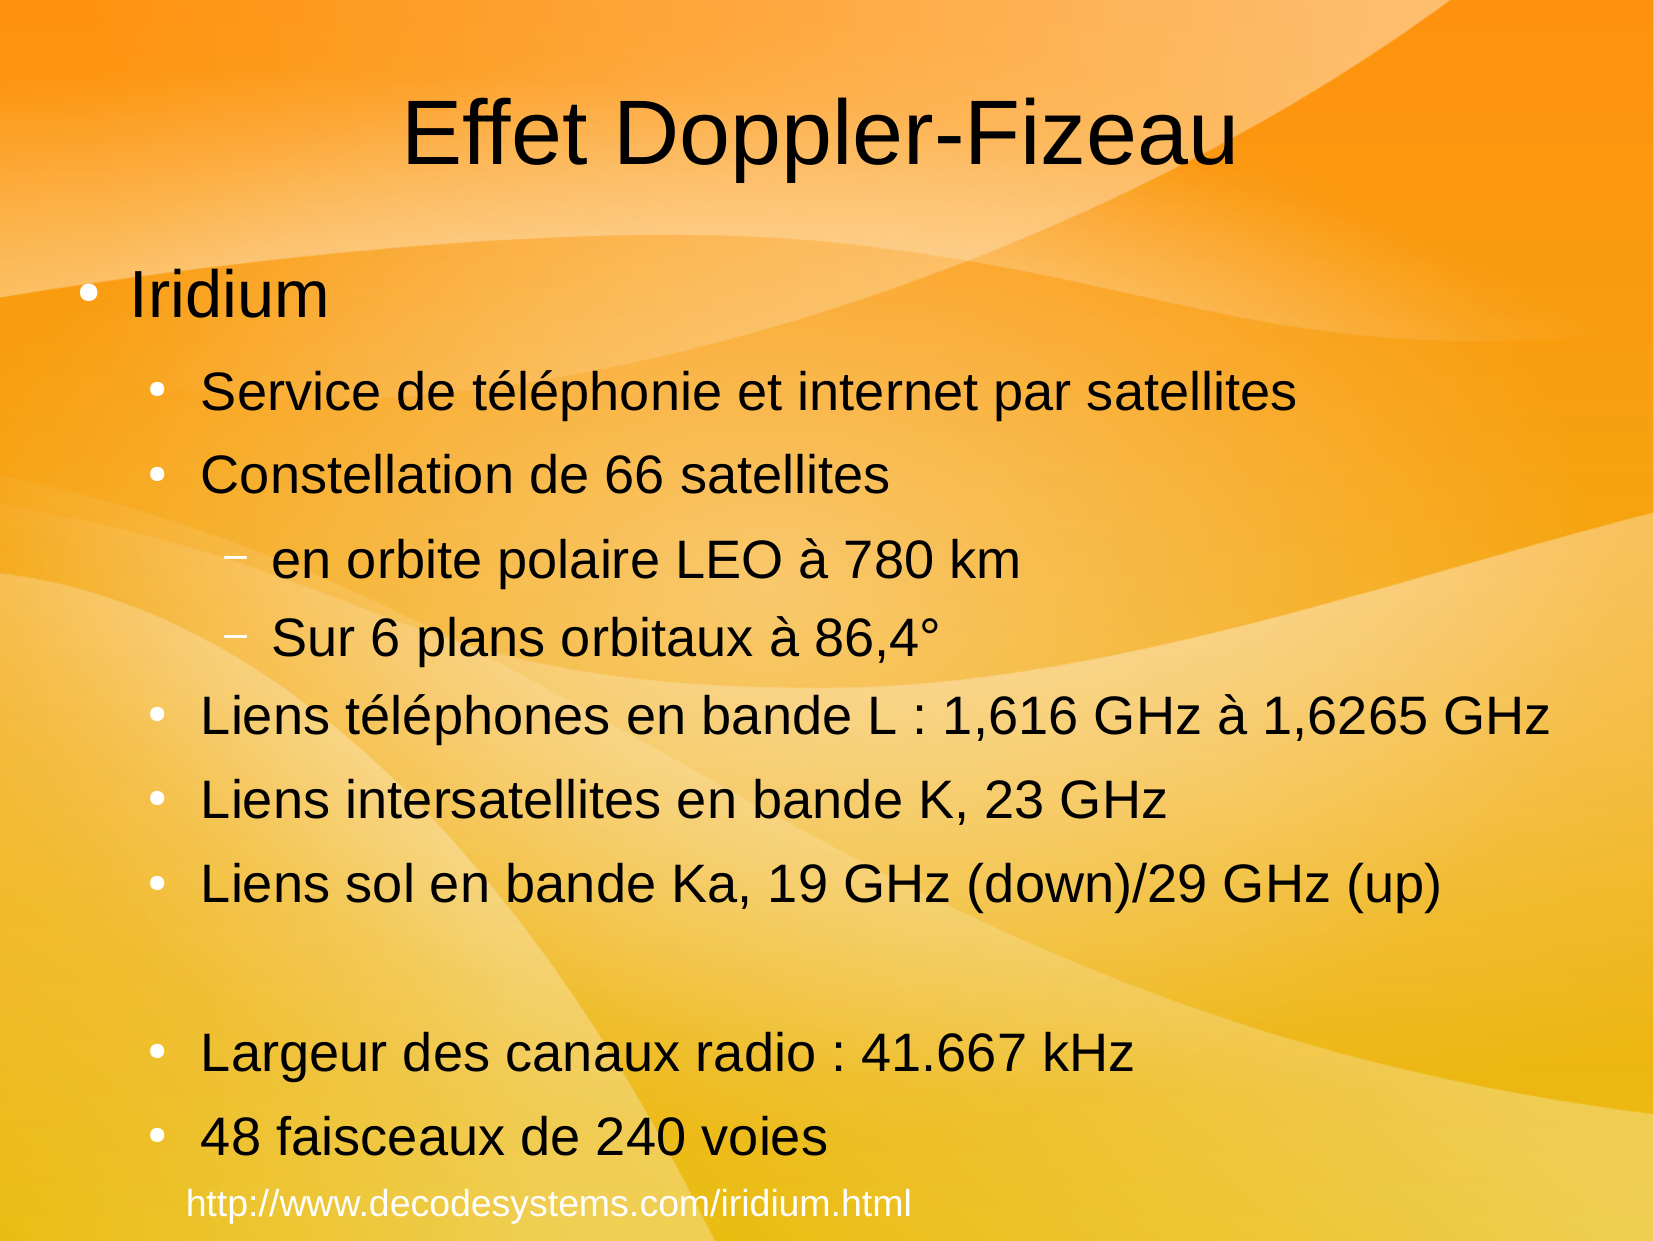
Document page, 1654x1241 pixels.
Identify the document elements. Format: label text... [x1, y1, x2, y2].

text_box http://www.decodesystems.com/iridium.html [171, 1175, 928, 1233]
picture [0, 0, 1654, 1241]
list Iridium Service de téléphonie et internet par satellites Constellation de 66 satellites en orbite polaire LEO à 780 km Sur 6 plans orbitaux à 86,4° Liens téléphones en bande L : 1,616 GHz à 1,6265 GHz Liens intersatellites en bande K, 23 GHz Liens sol en bande Ka, 19 GHz (down)/29 GHz (up) Largeur des canaux radio : 41.667 kHz 48 faisceaux de 240 voies [59, 256, 1625, 1241]
title Effet Doppler-Fizeau [76, 29, 1565, 237]
